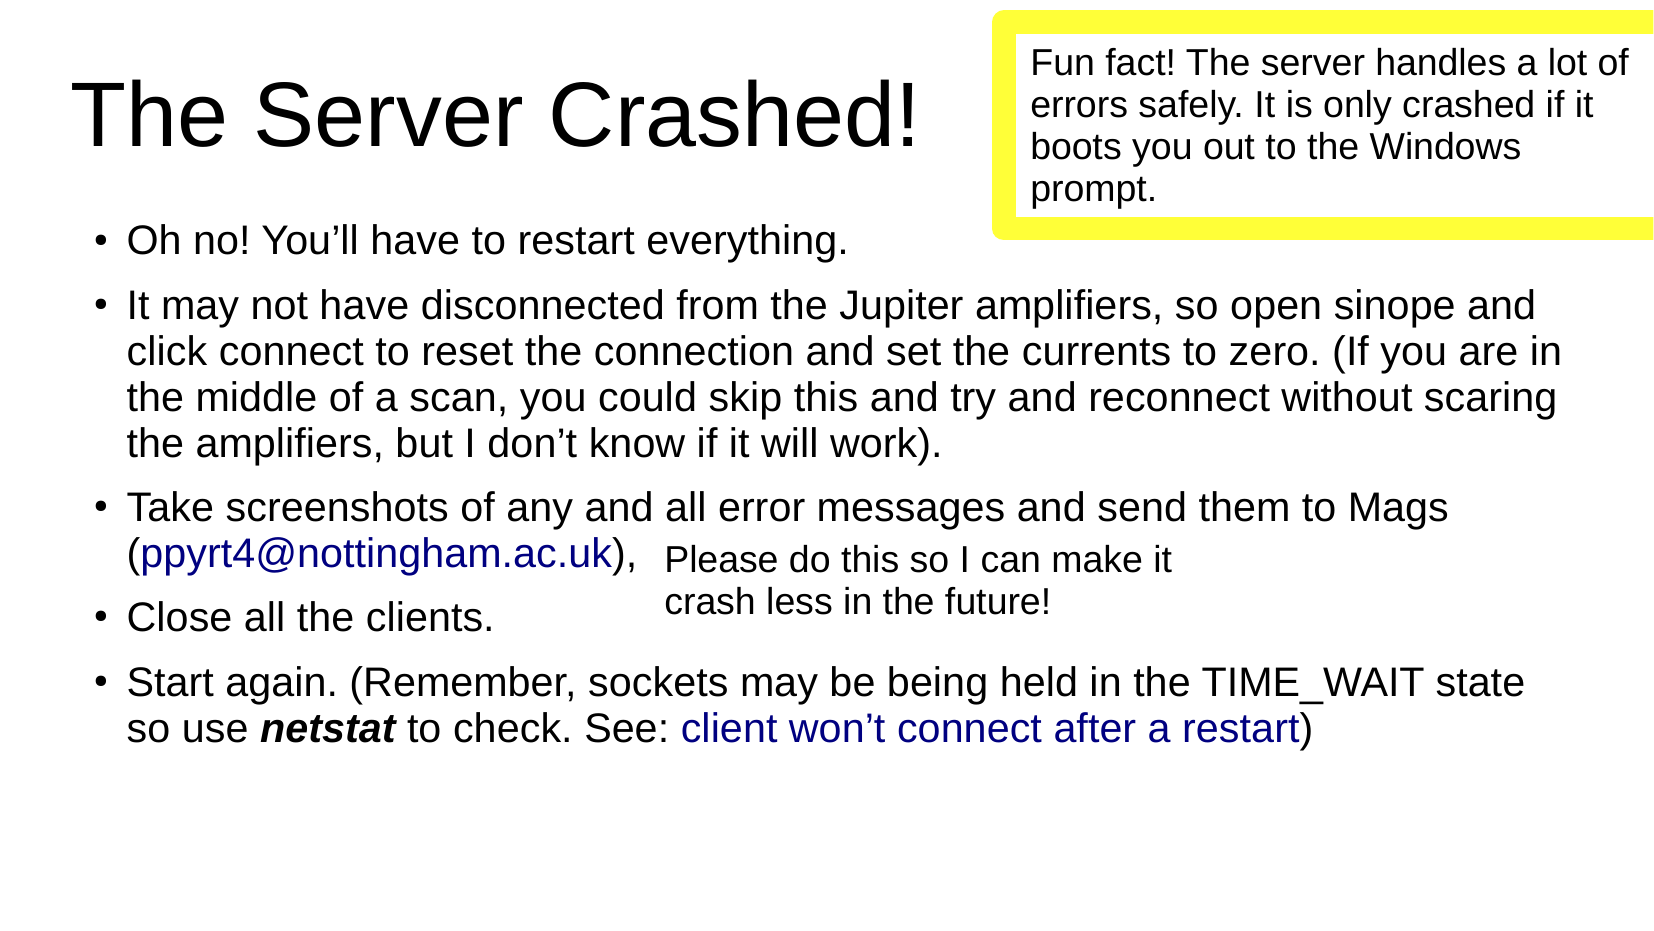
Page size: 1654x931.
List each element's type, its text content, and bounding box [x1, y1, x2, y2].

list Oh no! You’ll have to restart everything. It may not have disconnected from the Jupiter amplifiers, so open sinope and click connect to reset the connection and set the currents to zero. (If you are in the middle of a scan, you could skip this and try and reconnect without scaring the amplifiers, but I don’t know if it will work). Take screenshots of any and all error messages and send them to Mags (ppyrt4@nottingham.ac.uk), Close all the clients. Start again. (Remember, sockets may be being held in the TIME_WAIT state so use netstat to check. See: client won’t connect after a restart) [82, 217, 1571, 758]
text_box Fun fact! The server handles a lot of errors safely. It is only crashed if it boots you out to the Windows prompt. [1003, 22, 1654, 229]
title The Server Crashed! [0, 37, 992, 193]
text_box Please do this so I can make it crash less in the future! [649, 531, 1270, 642]
